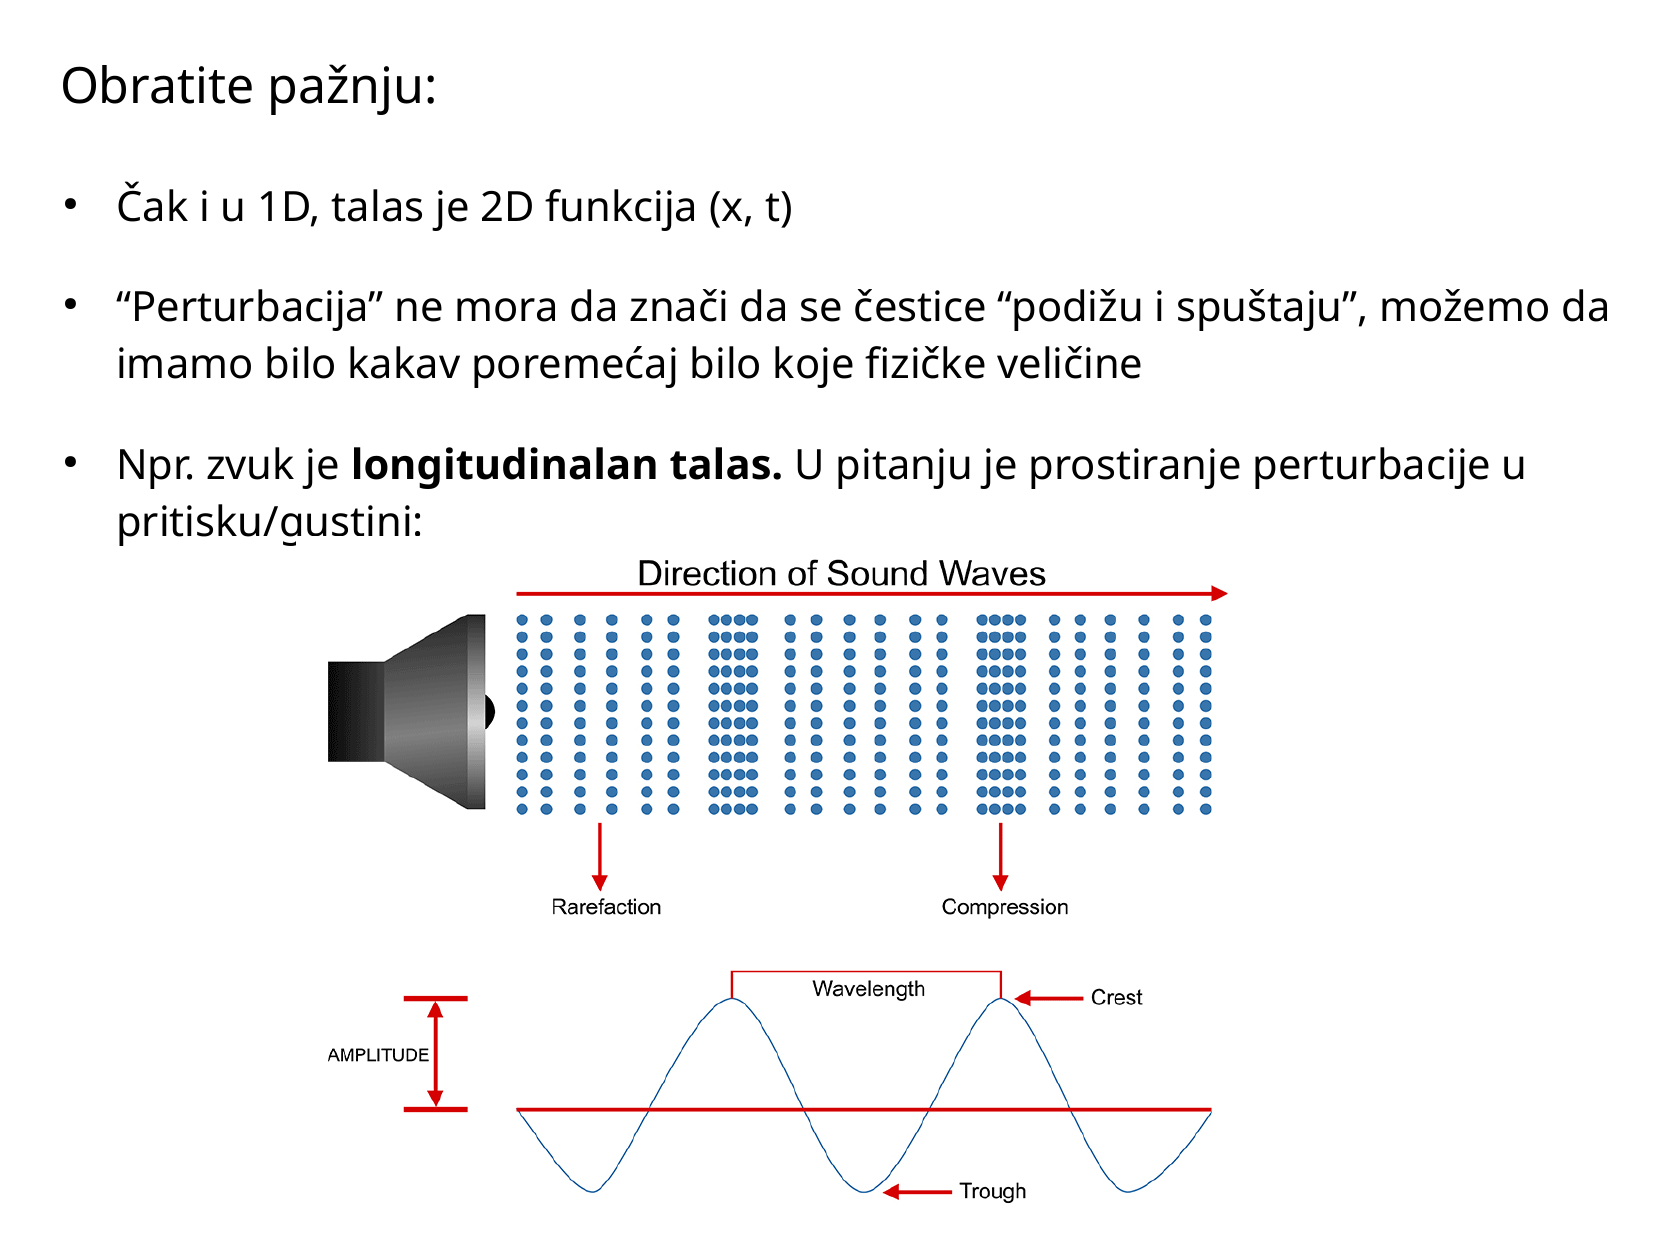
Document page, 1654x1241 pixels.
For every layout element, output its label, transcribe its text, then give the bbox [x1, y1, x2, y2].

picture [296, 536, 1260, 1229]
list Čak i u 1D, talas je 2D funkcija (x, t) “Perturbacija” ne mora da znači da se čestice “podižu i spuštaju”, možemo da imamo bilo kakav poremećaj bilo koje fizičke veličine Npr. zvuk je longitudinalan talas. U pitanju je prostiranje perturbacije u pritisku/gustini: [45, 176, 1635, 1149]
title Obratite pažnju: [59, 17, 1648, 150]
